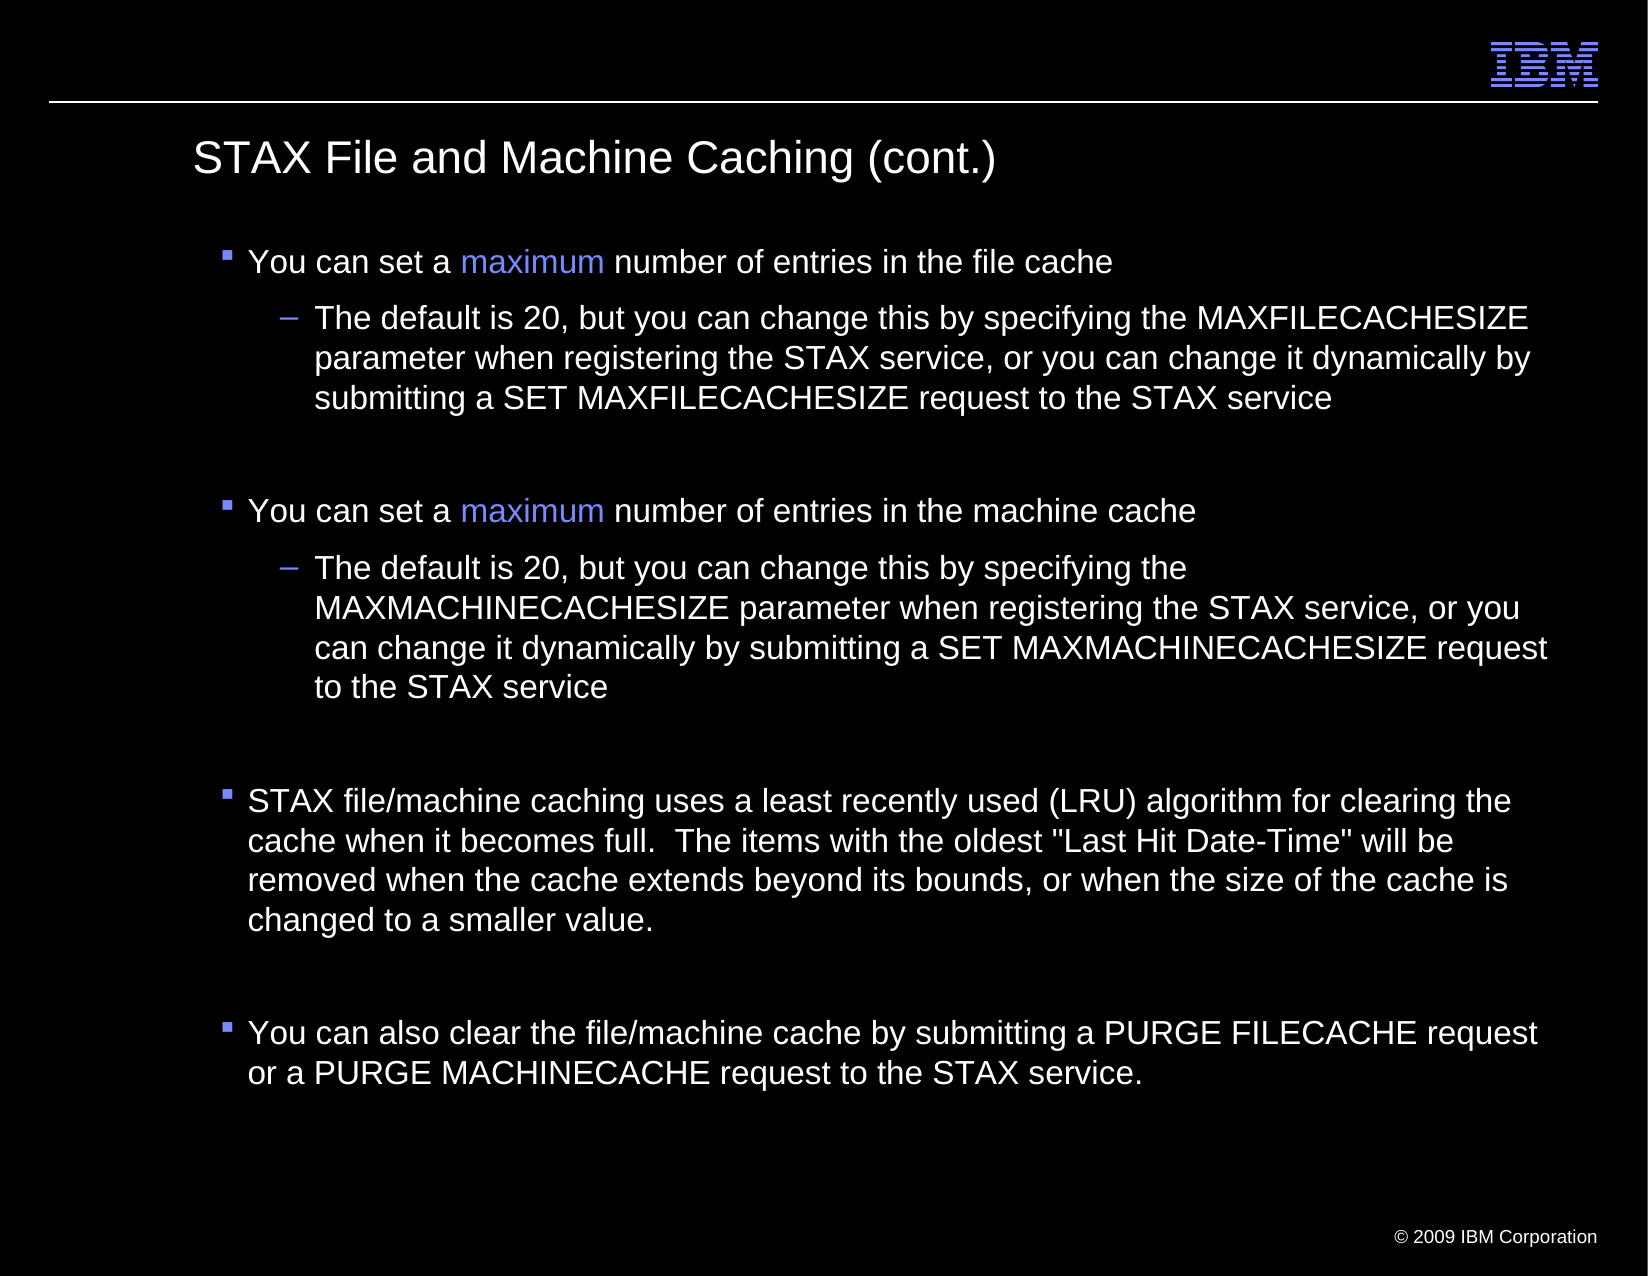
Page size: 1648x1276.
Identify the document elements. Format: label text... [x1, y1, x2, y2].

title STAX File and Machine Caching (cont.) [175, 125, 1648, 219]
picture [1491, 42, 1598, 87]
text_box You can set a maximum number of entries in the file cache The default is 20, but you can change this by specifying the MAXFILECACHESIZE parameter when registering the STAX service, or you can change it dynamically by submitting a SET MAXFILECACHESIZE request to the STAX service You can set a maximum number of entries in the machine cache The default is 20, but you can change this by specifying the MAXMACHINECACHESIZE parameter when registering the STAX service, or you can change it dynamically by submitting a SET MAXMACHINECACHESIZE request to the STAX service STAX file/machine caching uses a least recently used (LRU) algorithm for clearing the cache when it becomes full. The items with the oldest "Last Hit Date-Time" will be removed when the cache extends beyond its bounds, or when the size of the cache is changed to a smaller value. You can also clear the file/machine cache by submitting a PURGE FILECACHE request or a PURGE MACHINECACHE request to the STAX service. [219, 240, 1570, 1092]
